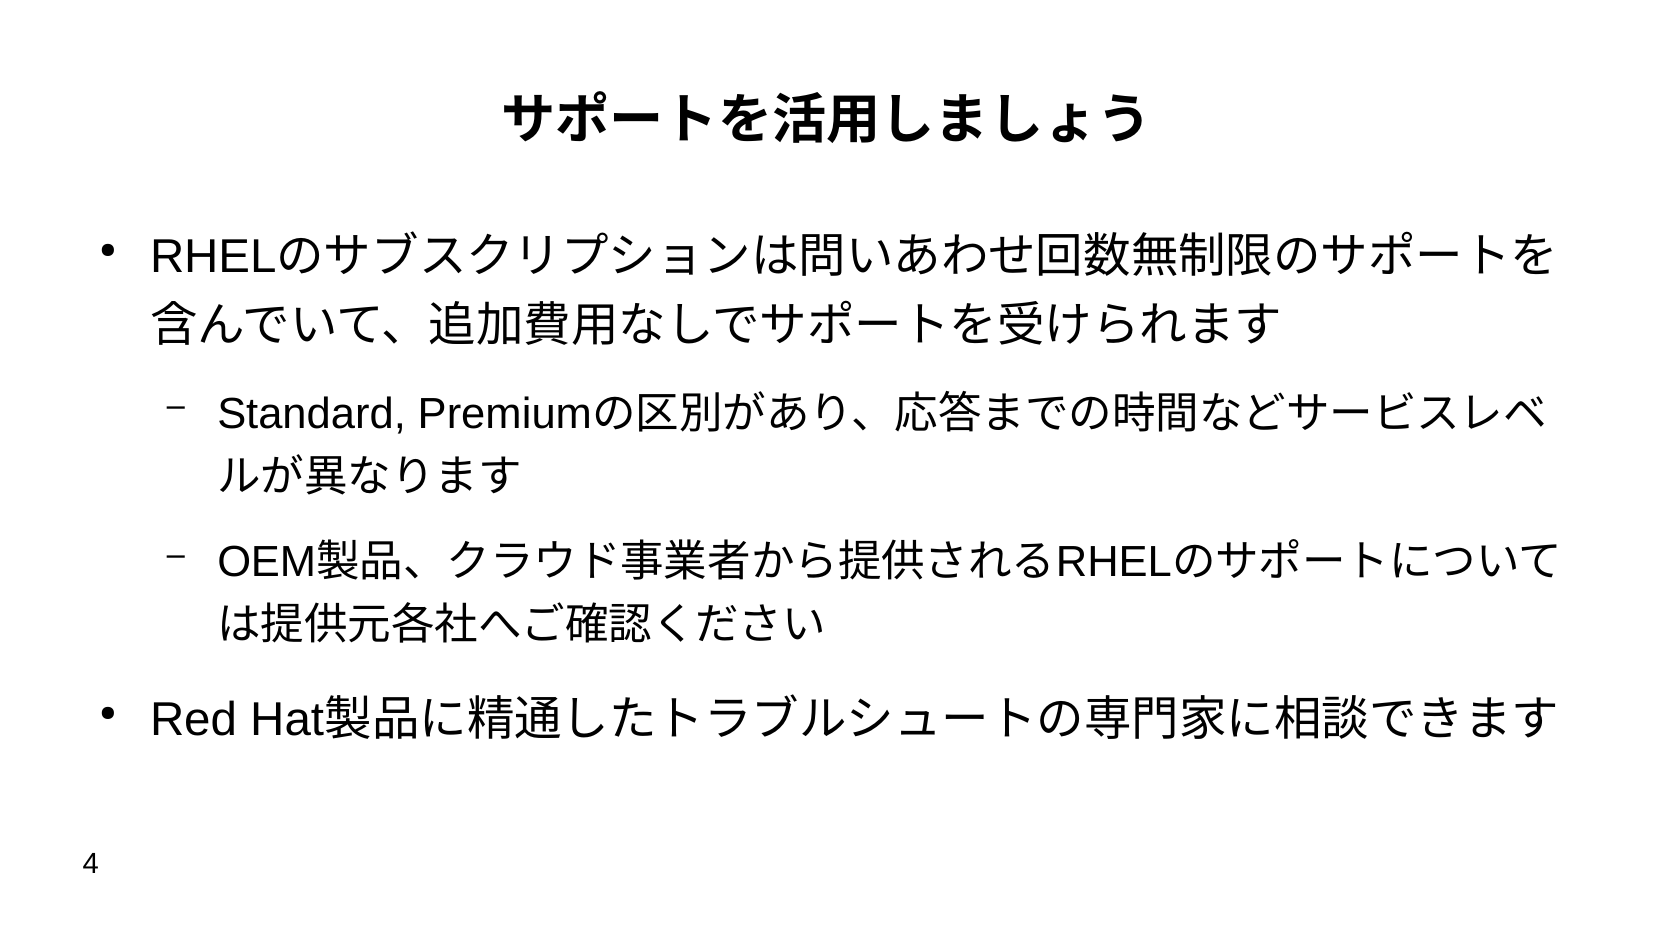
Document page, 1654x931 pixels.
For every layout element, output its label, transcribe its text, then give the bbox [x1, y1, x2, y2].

list RHELのサブスクリプションは問いあわせ回数無制限のサポートを含んでいて、追加費用なしでサポートを受けられます Standard, Premiumの区別があり、応答までの時間などサービスレベルが異なります OEM製品、クラウド事業者から提供されるRHELのサポートについては提供元各社へご確認ください Red Hat製品に精通したトラブルシュートの専門家に相談できます [82, 217, 1571, 758]
title サポートを活用しましょう [82, 37, 1571, 193]
